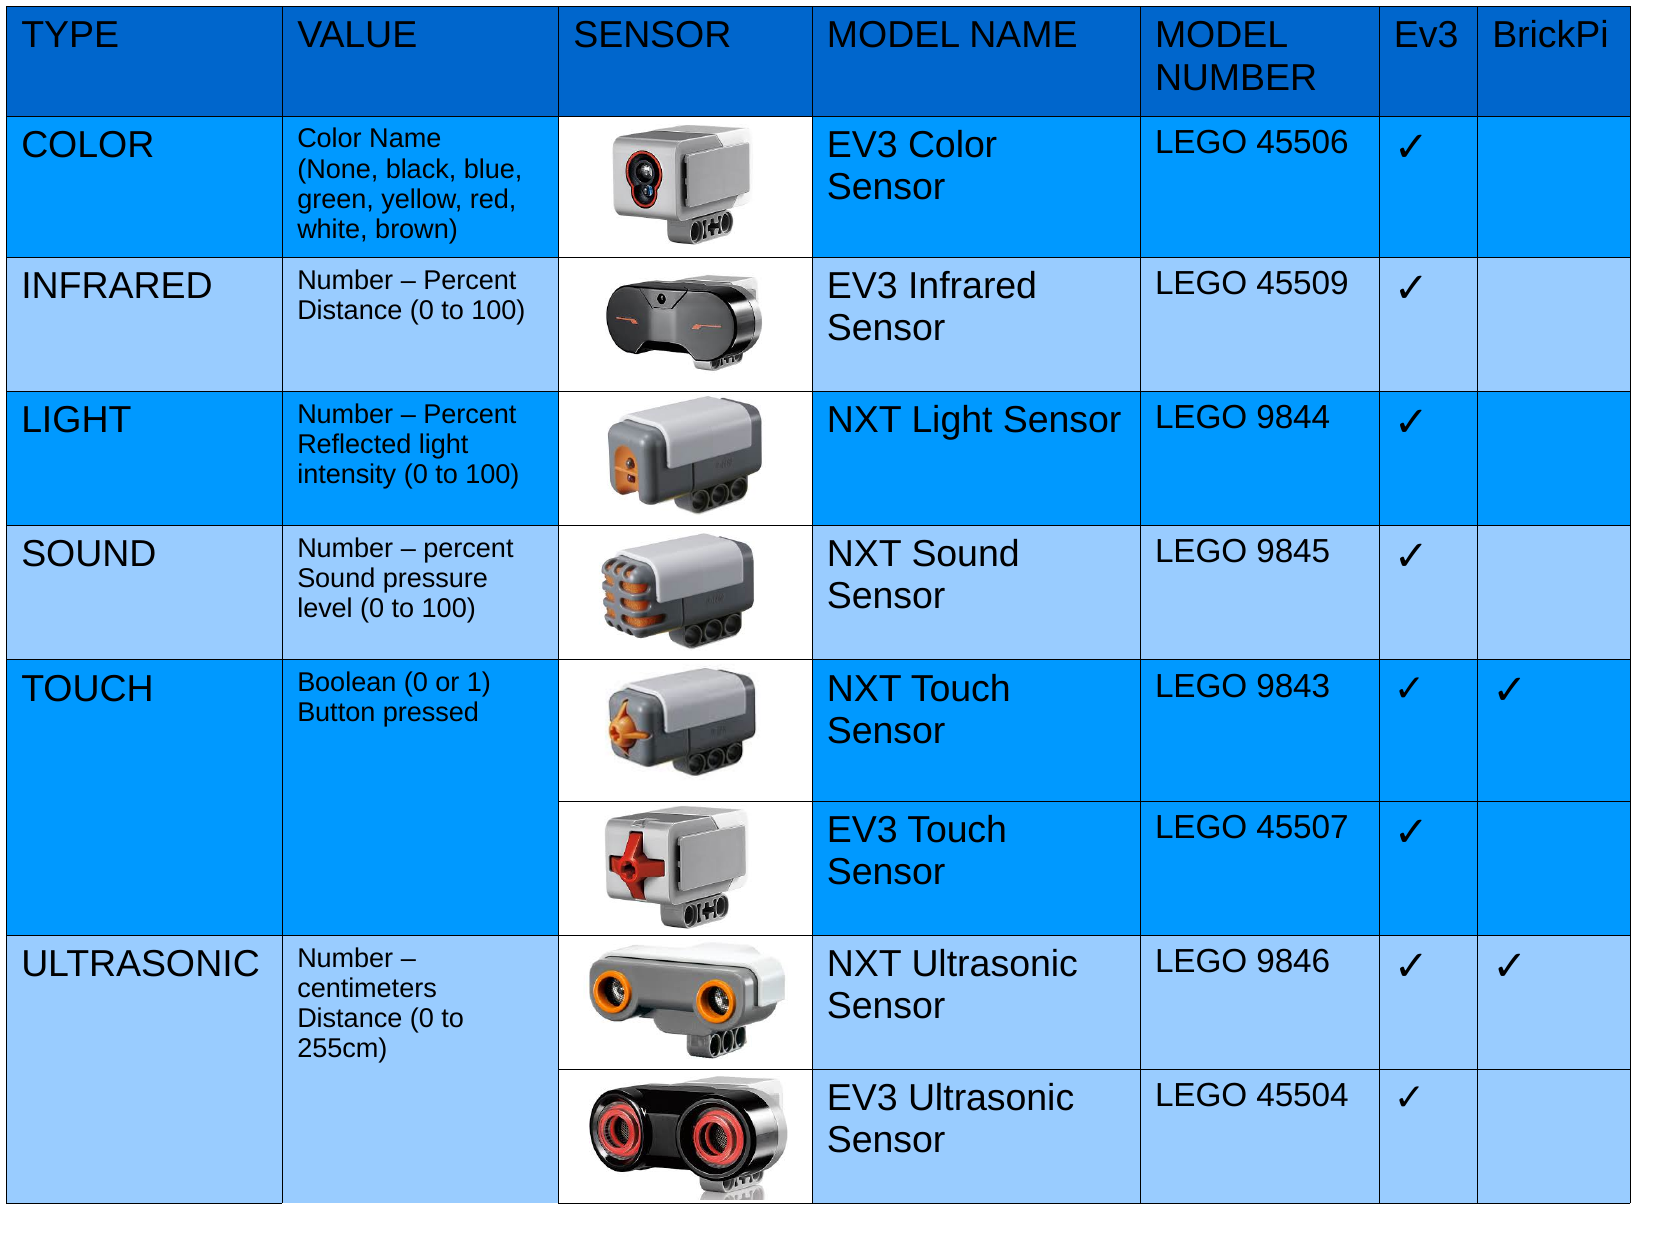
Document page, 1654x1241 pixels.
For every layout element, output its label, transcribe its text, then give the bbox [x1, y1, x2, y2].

table_header MODEL NAME [813, 7, 1140, 116]
table_cell LEGO 45509 [1141, 258, 1379, 391]
table_cell LEGO 45507 [1141, 802, 1379, 935]
table_cell Number – Percent Distance (0 to 100) [283, 258, 558, 391]
table_cell EV3 Infrared Sensor [813, 258, 1140, 391]
table_cell LEGO 9844 [1141, 392, 1379, 525]
table_cell NXT Light Sensor [813, 392, 1140, 525]
table_cell Number – centimeters Distance (0 to 255cm) [283, 936, 558, 1203]
table_cell ✓ [1380, 392, 1477, 525]
table_cell [559, 1070, 812, 1203]
picture [589, 805, 753, 929]
table_header MODEL NUMBER [1141, 7, 1379, 116]
table_cell [559, 526, 812, 659]
table_cell [1478, 258, 1630, 391]
table_cell [1478, 117, 1630, 257]
table_cell NXT Ultrasonic Sensor [813, 936, 1140, 1069]
table_header Ev3 [1380, 7, 1477, 116]
picture [604, 660, 761, 784]
table_header VALUE [283, 7, 558, 116]
picture [571, 938, 803, 1062]
table_cell [1478, 1070, 1630, 1203]
table_cell LIGHT [7, 392, 282, 525]
table_header SENSOR [559, 7, 812, 116]
table_cell [559, 392, 812, 525]
table_cell Boolean (0 or 1) Button pressed [283, 660, 558, 935]
table_cell LEGO 9843 [1141, 660, 1379, 801]
picture [589, 1076, 788, 1201]
table_cell LEGO 9845 [1141, 526, 1379, 659]
table_cell ✓ [1380, 660, 1477, 801]
table_cell [1478, 526, 1630, 659]
table_cell NXT Touch Sensor [813, 660, 1140, 801]
table_cell Number – percent Sound pressure level (0 to 100) [283, 526, 558, 659]
table_header BrickPi [1478, 7, 1630, 116]
table_cell SOUND [7, 526, 282, 659]
table_cell [559, 936, 812, 1069]
table_cell ✓ [1380, 936, 1477, 1069]
table_cell ✓ [1380, 526, 1477, 659]
table_cell [559, 258, 812, 391]
picture [588, 530, 766, 651]
table_cell TOUCH [7, 660, 282, 935]
table_cell LEGO 45506 [1141, 117, 1379, 257]
table_header TYPE [7, 7, 282, 116]
table_cell [1478, 392, 1630, 525]
table_cell ✓ [1478, 660, 1630, 801]
table_cell Number – Percent Reflected light intensity (0 to 100) [283, 392, 558, 525]
picture [601, 124, 761, 245]
table_cell COLOR [7, 117, 282, 257]
table_cell Color Name (None, black, blue, green, yellow, red, white, brown) [283, 117, 558, 257]
picture [605, 262, 763, 386]
table_cell [559, 802, 812, 935]
table_cell LEGO 9846 [1141, 936, 1379, 1069]
table_cell [559, 117, 812, 257]
table_cell EV3 Ultrasonic Sensor [813, 1070, 1140, 1203]
table_cell ✓ [1478, 936, 1630, 1069]
table_cell ✓ [1380, 117, 1477, 257]
table_cell INFRARED [7, 258, 282, 391]
table_cell ✓ [1380, 802, 1477, 935]
table_cell NXT Sound Sensor [813, 526, 1140, 659]
table_cell ULTRASONIC [7, 936, 282, 1203]
table_cell [1478, 802, 1630, 935]
table_cell EV3 Color Sensor [813, 117, 1140, 257]
table_cell ✓ [1380, 1070, 1477, 1203]
table_cell LEGO 45504 [1141, 1070, 1379, 1203]
table_cell ✓ [1380, 258, 1477, 391]
table_cell [559, 660, 812, 801]
picture [596, 394, 777, 516]
table_cell EV3 Touch Sensor [813, 802, 1140, 935]
